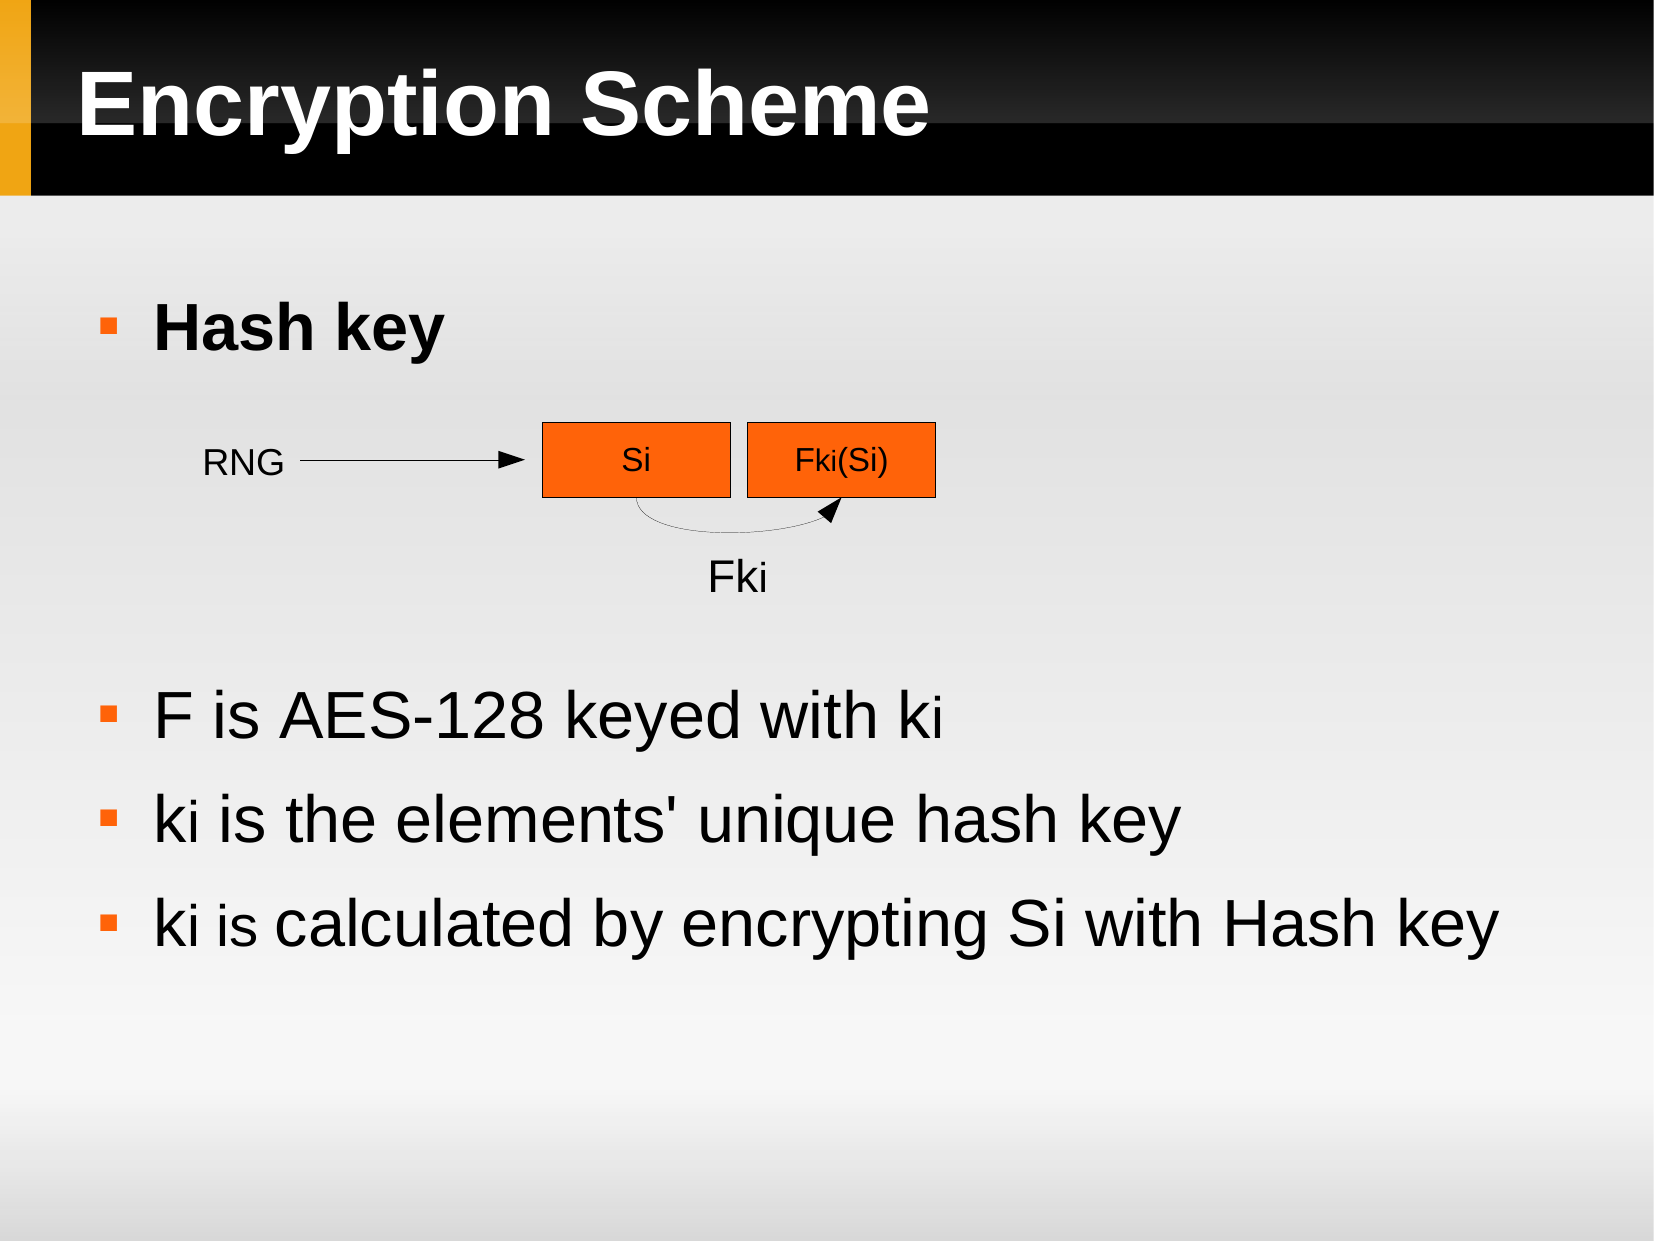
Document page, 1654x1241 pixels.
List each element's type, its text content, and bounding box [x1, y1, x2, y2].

text_box Fki [692, 543, 831, 610]
list Hash key F is AES-128 keyed with ki ki is the elements' unique hash key ki is calculated by encrypting Si with Hash key [82, 290, 1571, 1109]
title Encryption Scheme [76, 0, 1565, 208]
text_box RNG [187, 434, 376, 492]
text_box Si [542, 422, 731, 498]
picture [0, 0, 1654, 1241]
text_box Fki(Si) [747, 422, 936, 498]
